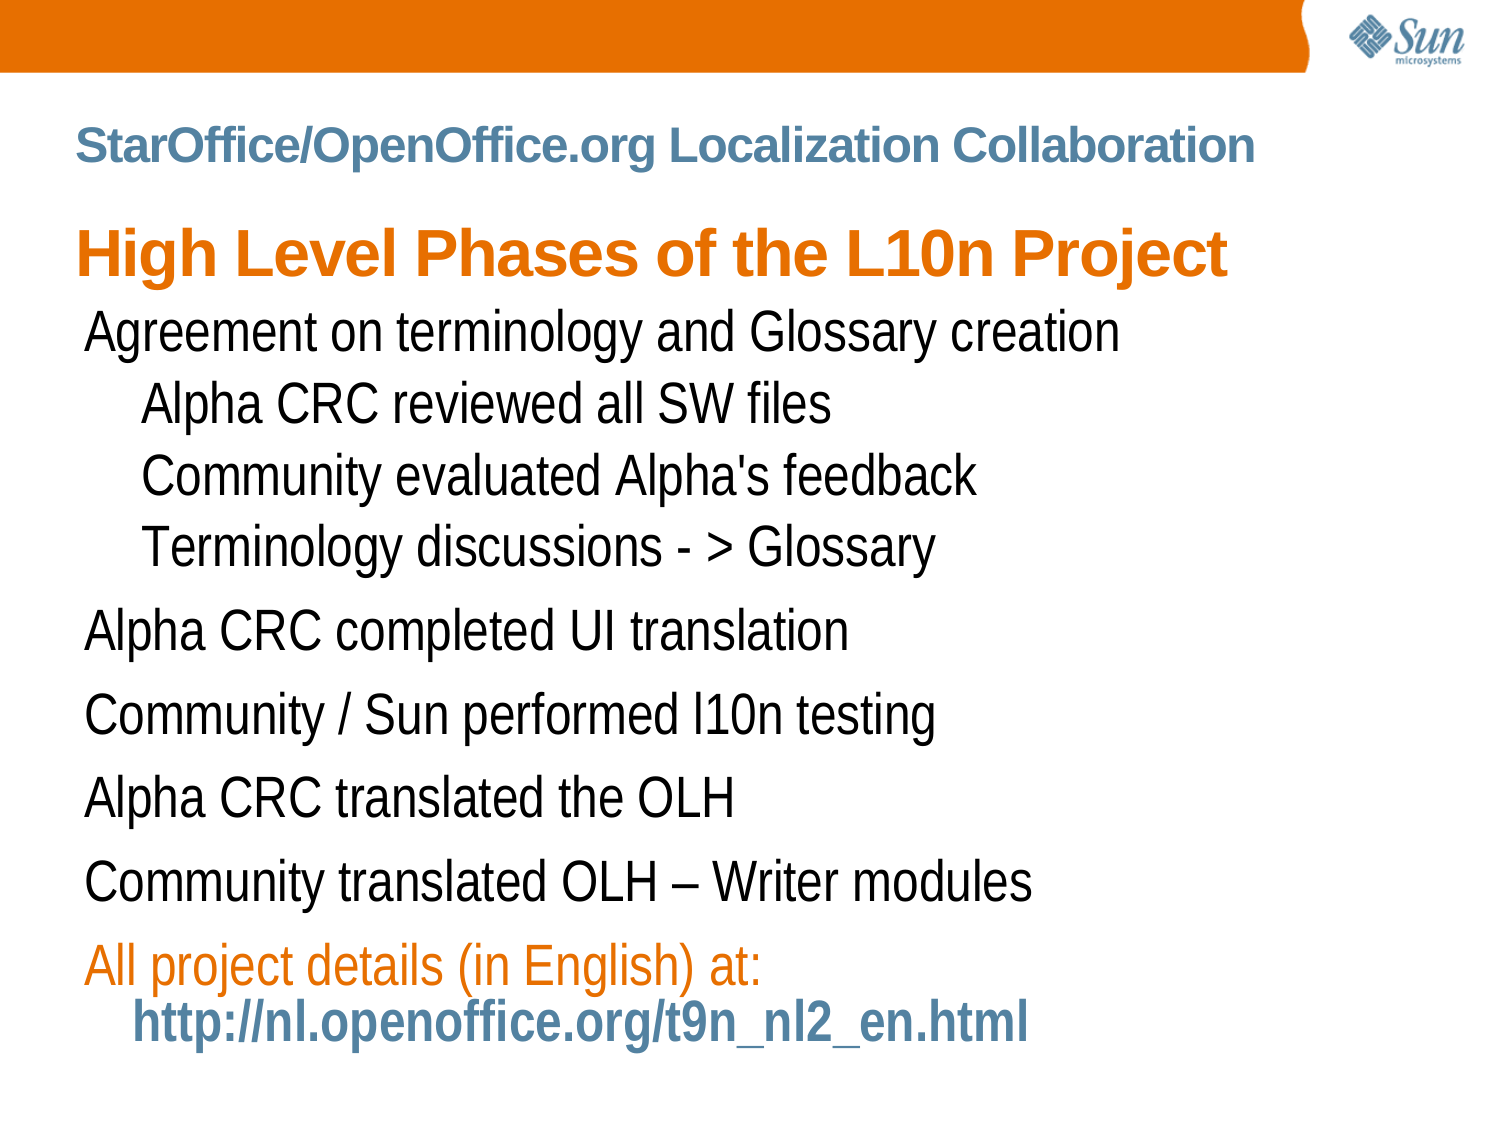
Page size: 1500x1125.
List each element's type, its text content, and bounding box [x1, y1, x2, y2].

picture [0, 0, 1500, 75]
list Agreement on terminology and Glossary creation Alpha CRC reviewed all SW files Community evaluated Alpha's feedback Terminology discussions - > Glossary Alpha CRC completed UI translation Community / Sun performed l10n testing Alpha CRC translated the OLH Community translated OLH – Writer modules All project details (in English) at: http://nl.openoffice.org/t9n_nl2_en.html [64, 306, 1402, 1125]
title StarOffice/OpenOffice.org Localization Collaboration High Level Phases of the L10n Project [75, 122, 1438, 299]
